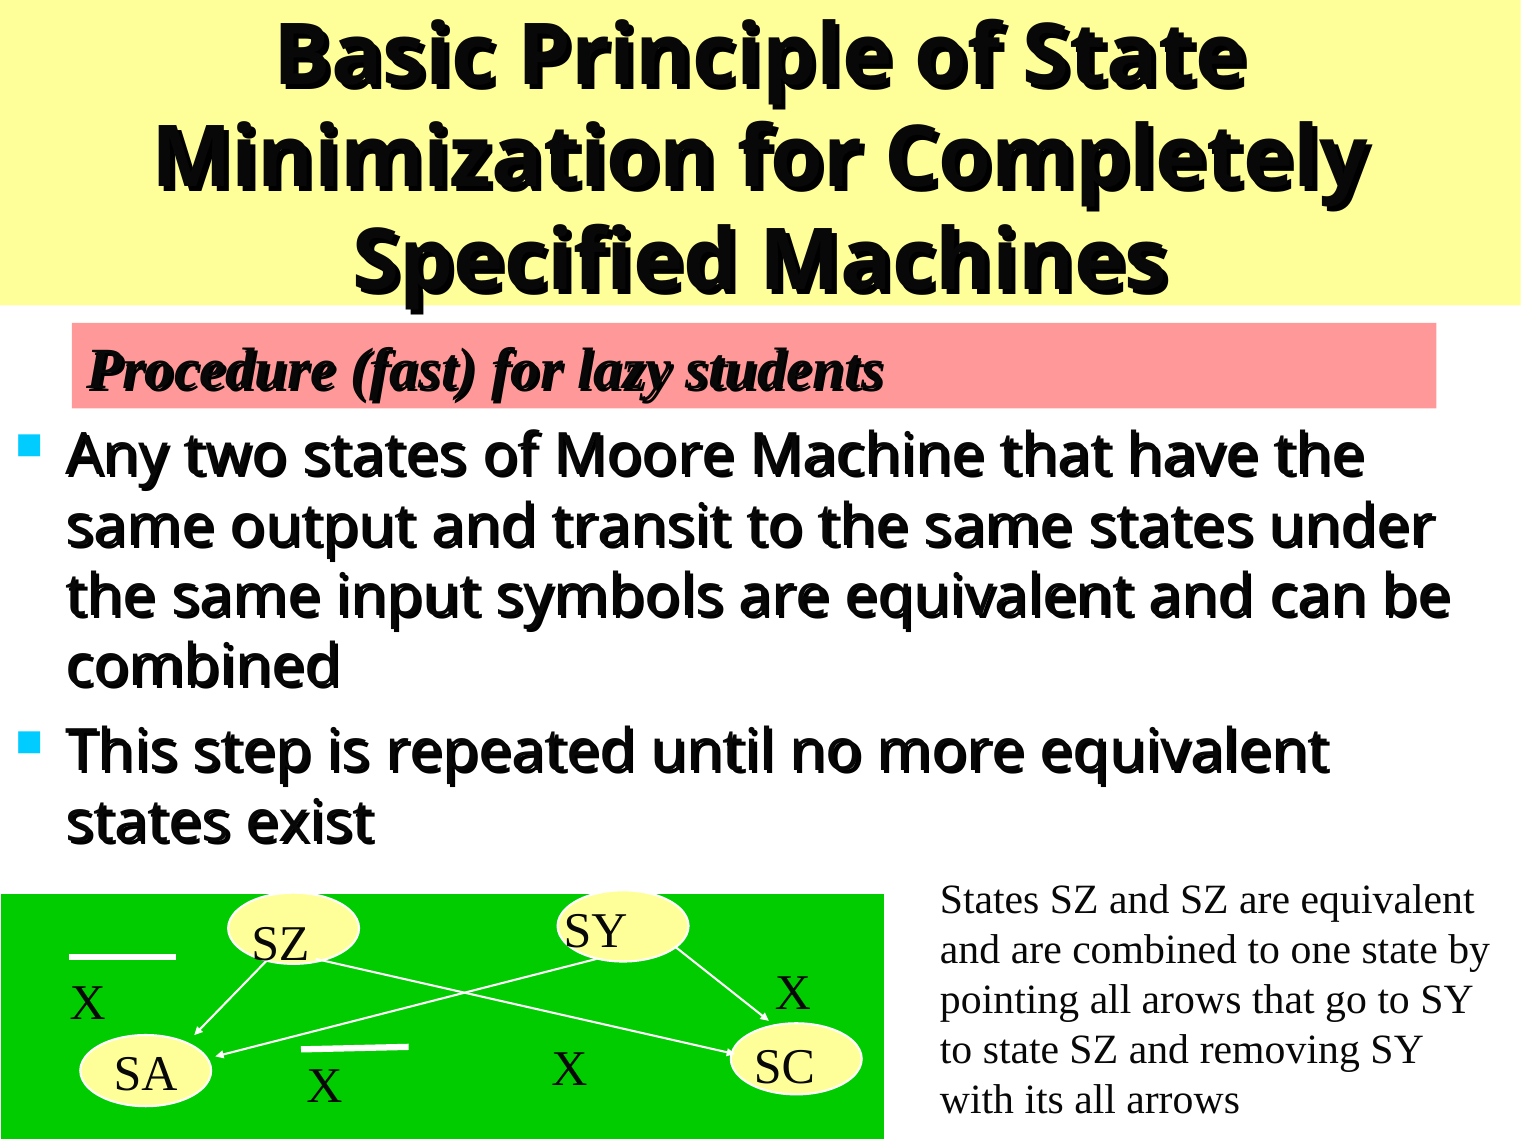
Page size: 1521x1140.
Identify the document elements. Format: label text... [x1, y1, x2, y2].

text_box X [54, 961, 165, 1037]
text_box X [760, 951, 871, 1025]
text_box SY [549, 890, 702, 966]
text_box X [536, 1027, 630, 1104]
text_box [0, 892, 885, 1140]
text_box X [291, 1044, 411, 1120]
text_box SA [80, 1036, 212, 1107]
text_box [702, 893, 885, 1025]
text_box States SZ and SZ are equivalent and are combined to one state by pointing all arows that go to SY to state SZ and removing SY with its all arrows [925, 864, 1521, 1130]
text_box Procedure (fast) for lazy students [71, 322, 1437, 409]
title Basic Principle of State Minimization for Completely Specified Machines [0, 0, 1521, 306]
text_box SZ [236, 902, 389, 978]
text_box SC [739, 1025, 892, 1102]
list Any two states of Moore Machine that have the same output and transit to the same states under the same input symbols are equivalent and can be combined This step is repeated until no more equivalent states exist [0, 408, 1521, 864]
